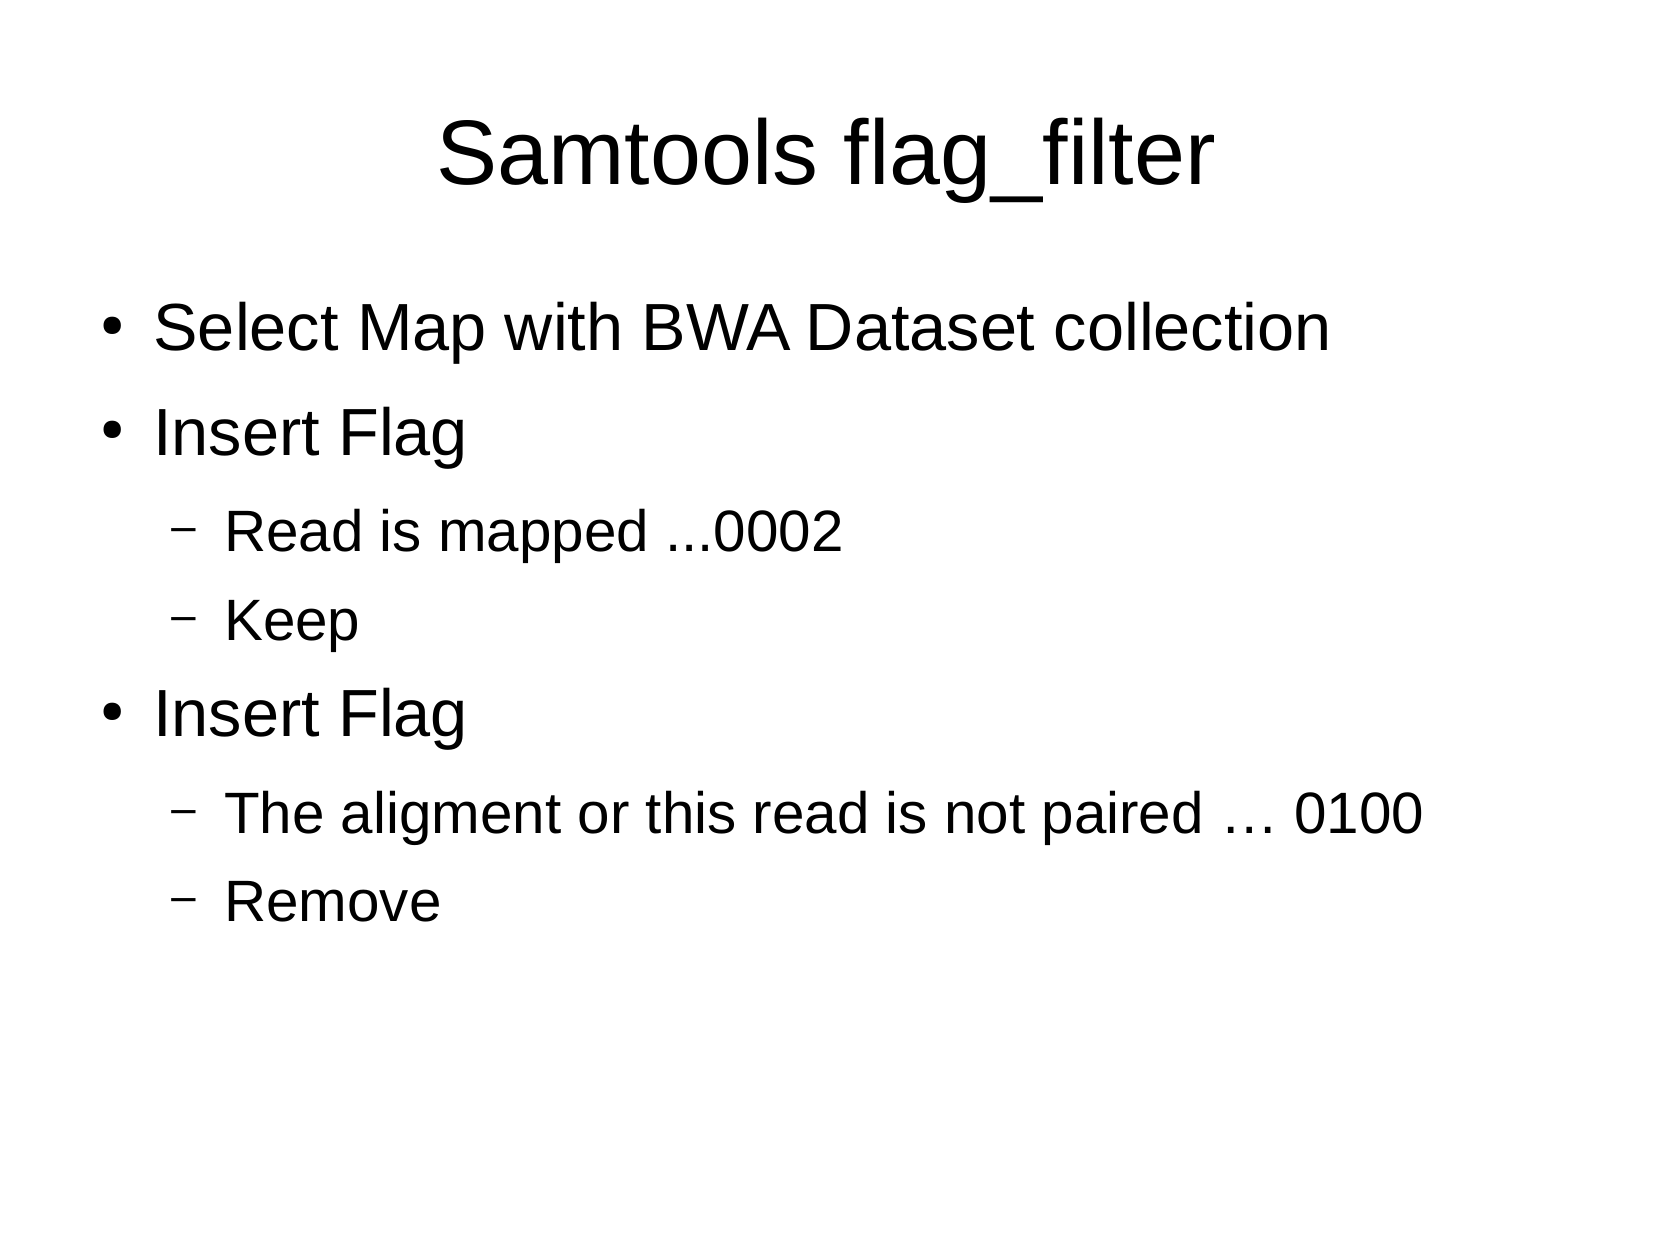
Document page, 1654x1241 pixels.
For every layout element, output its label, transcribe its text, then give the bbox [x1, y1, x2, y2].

list Select Map with BWA Dataset collection Insert Flag Read is mapped ...0002 Keep Insert Flag The aligment or this read is not paired … 0100 Remove [82, 290, 1571, 1010]
title Samtools flag_filter [82, 49, 1571, 257]
